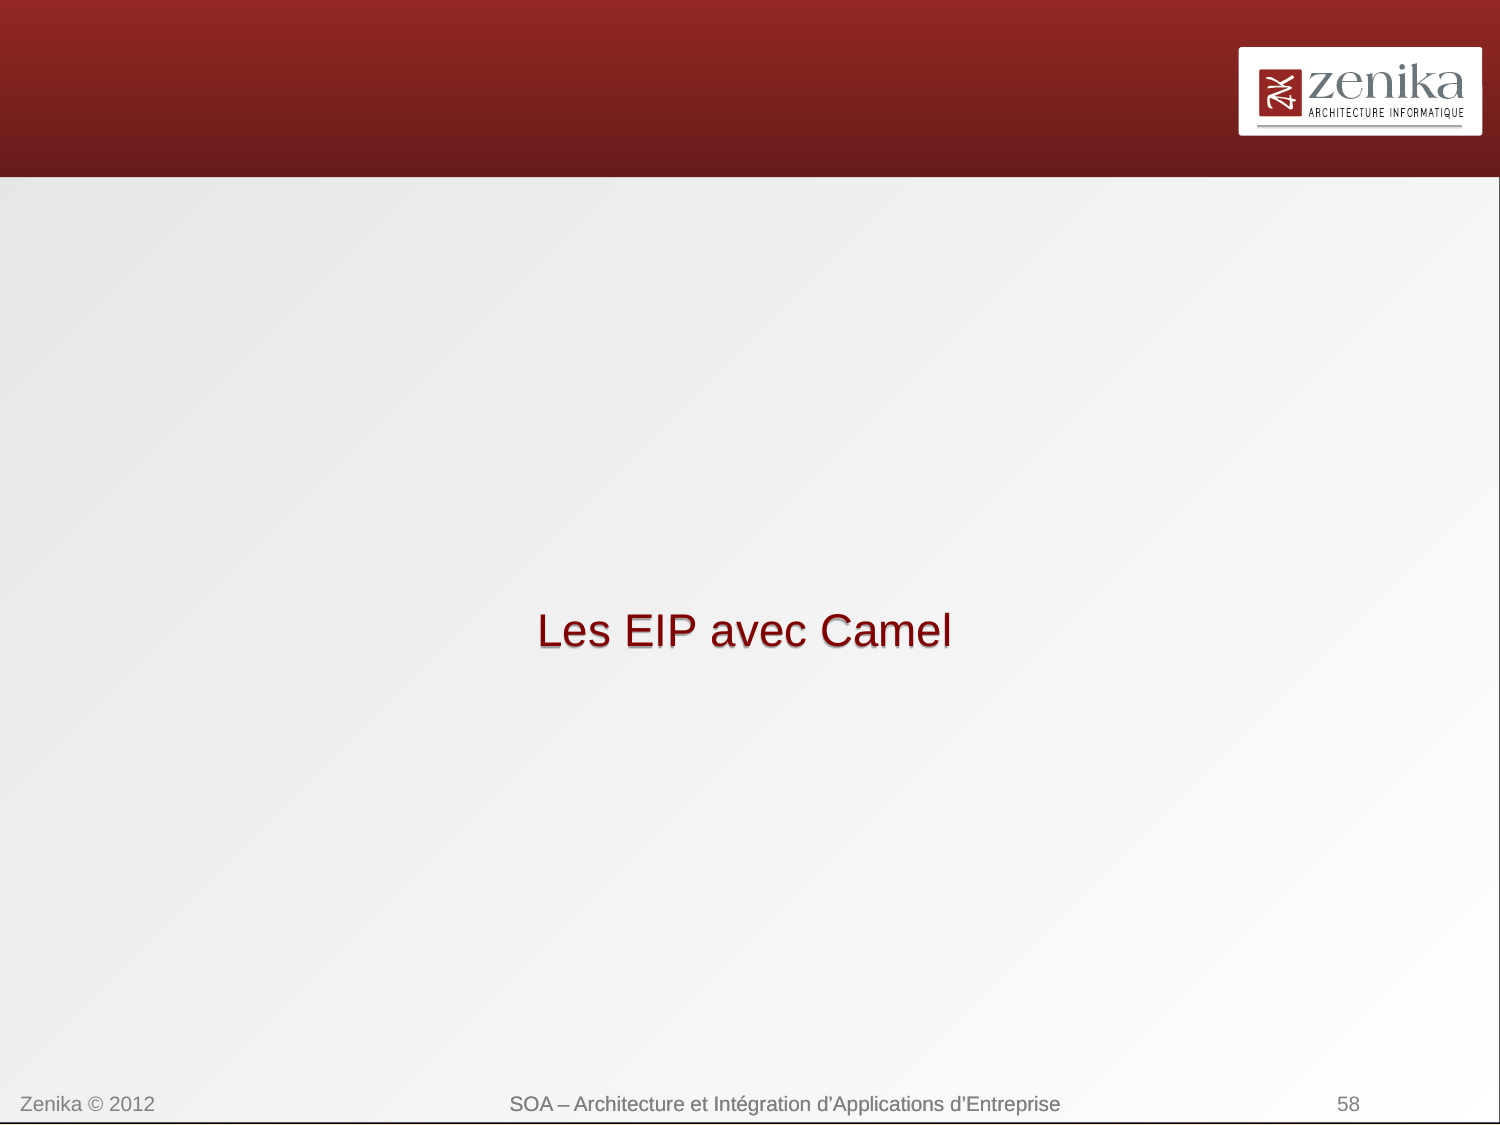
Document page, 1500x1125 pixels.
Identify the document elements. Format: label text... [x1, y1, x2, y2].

text_box SOA – Architecture et Intégration d’Applications d’Entreprise [443, 1084, 1128, 1106]
list Les EIP avec Camel [53, 574, 1438, 681]
